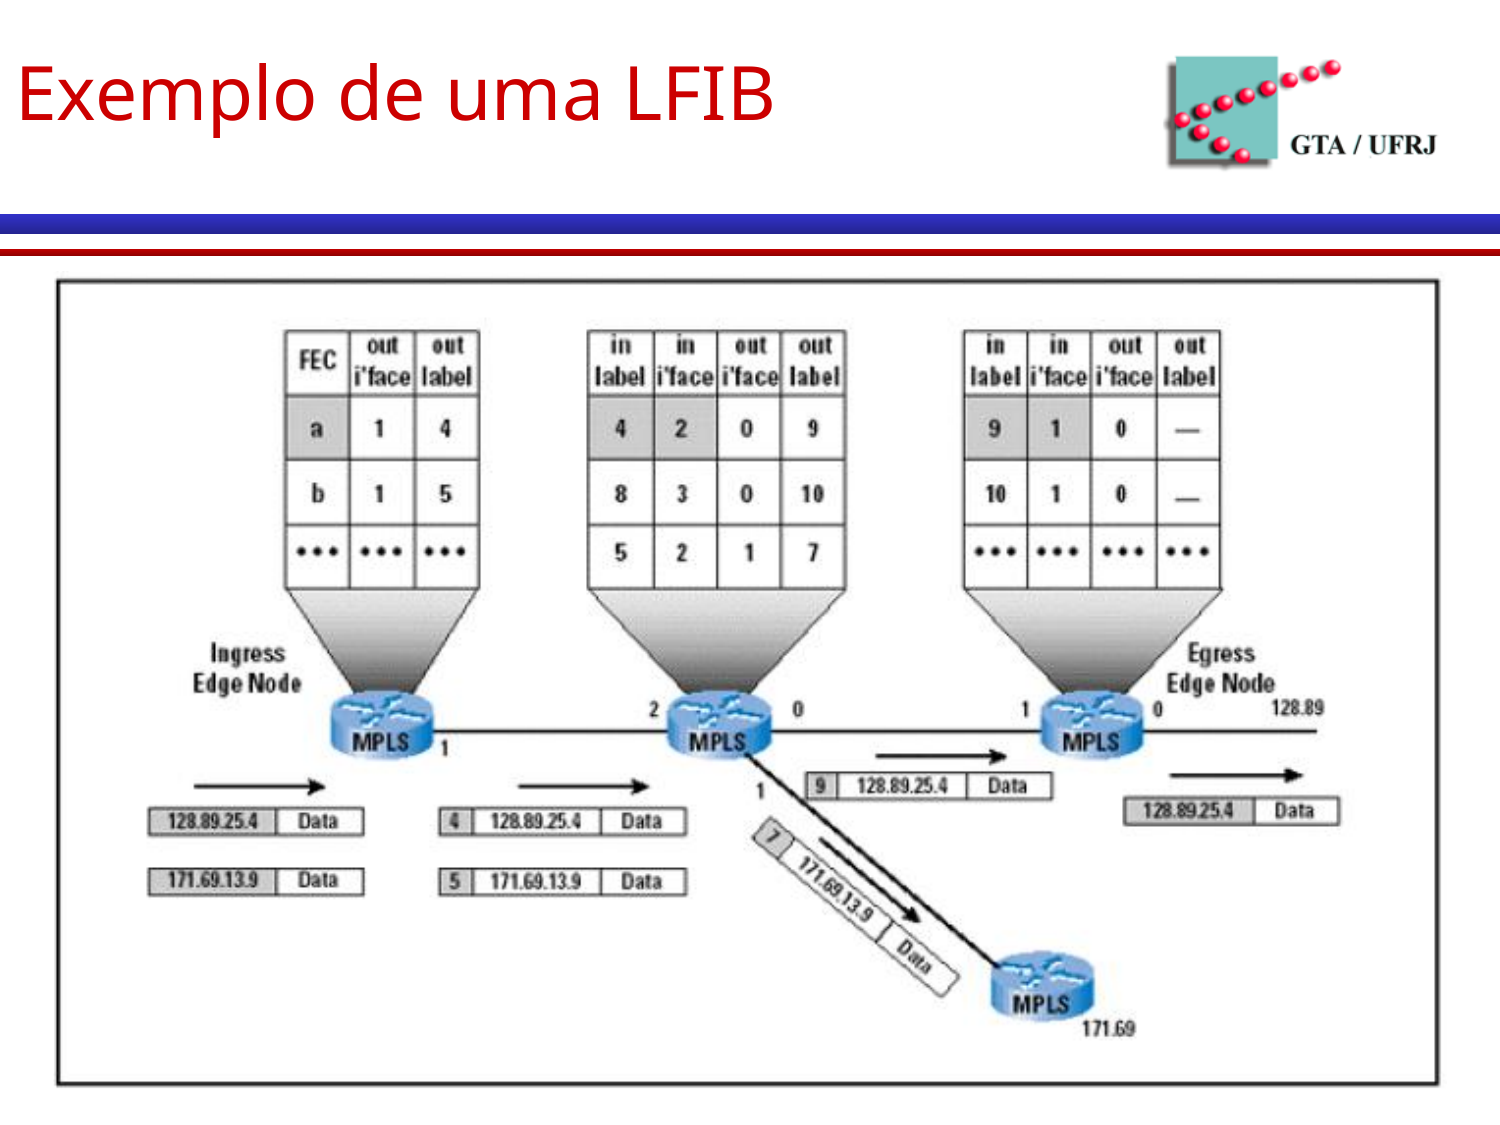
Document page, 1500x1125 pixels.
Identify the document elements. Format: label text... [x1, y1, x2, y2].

title Exemplo de uma LFIB [0, 37, 1324, 189]
picture [1324, 50, 1446, 174]
picture [53, 271, 1447, 1094]
